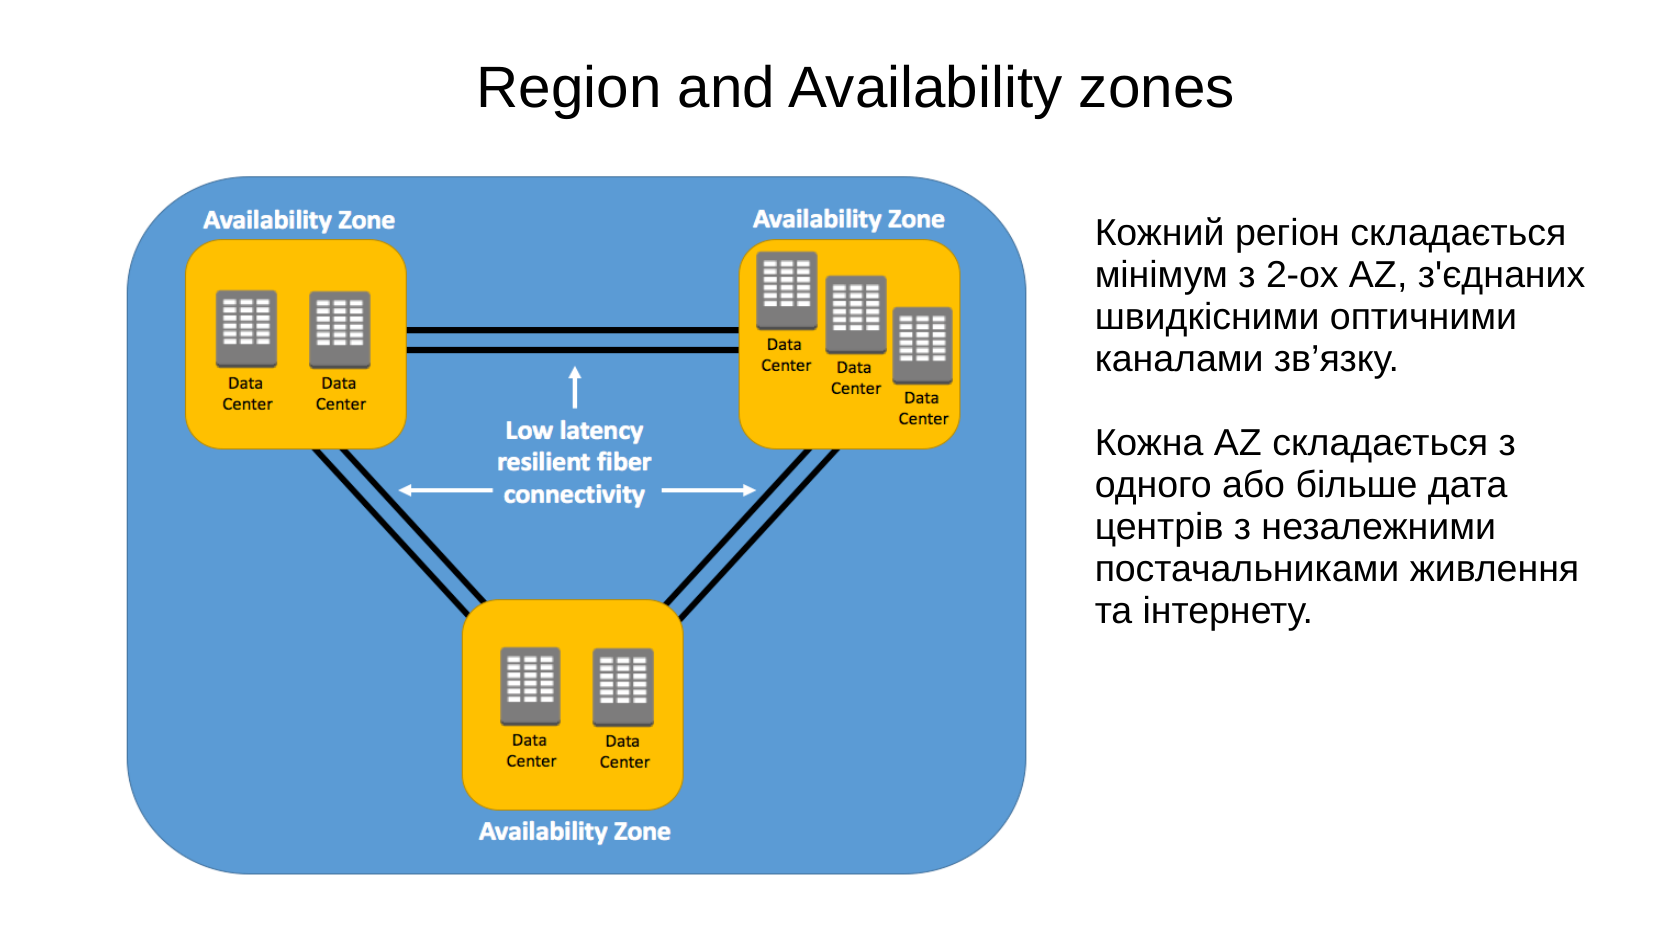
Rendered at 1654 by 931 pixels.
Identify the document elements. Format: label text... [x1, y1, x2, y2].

text_box Region and Availability zones [307, 47, 1406, 128]
picture [118, 171, 1033, 886]
text_box Кожний регіон складається мінімум з 2-ох AZ, з'єднаних швидкісними оптичними каналами зв’язку. Кожна AZ складається з одного або більше дата центрів з незалежними постачальниками живлення та інтернету. [1080, 204, 1606, 766]
